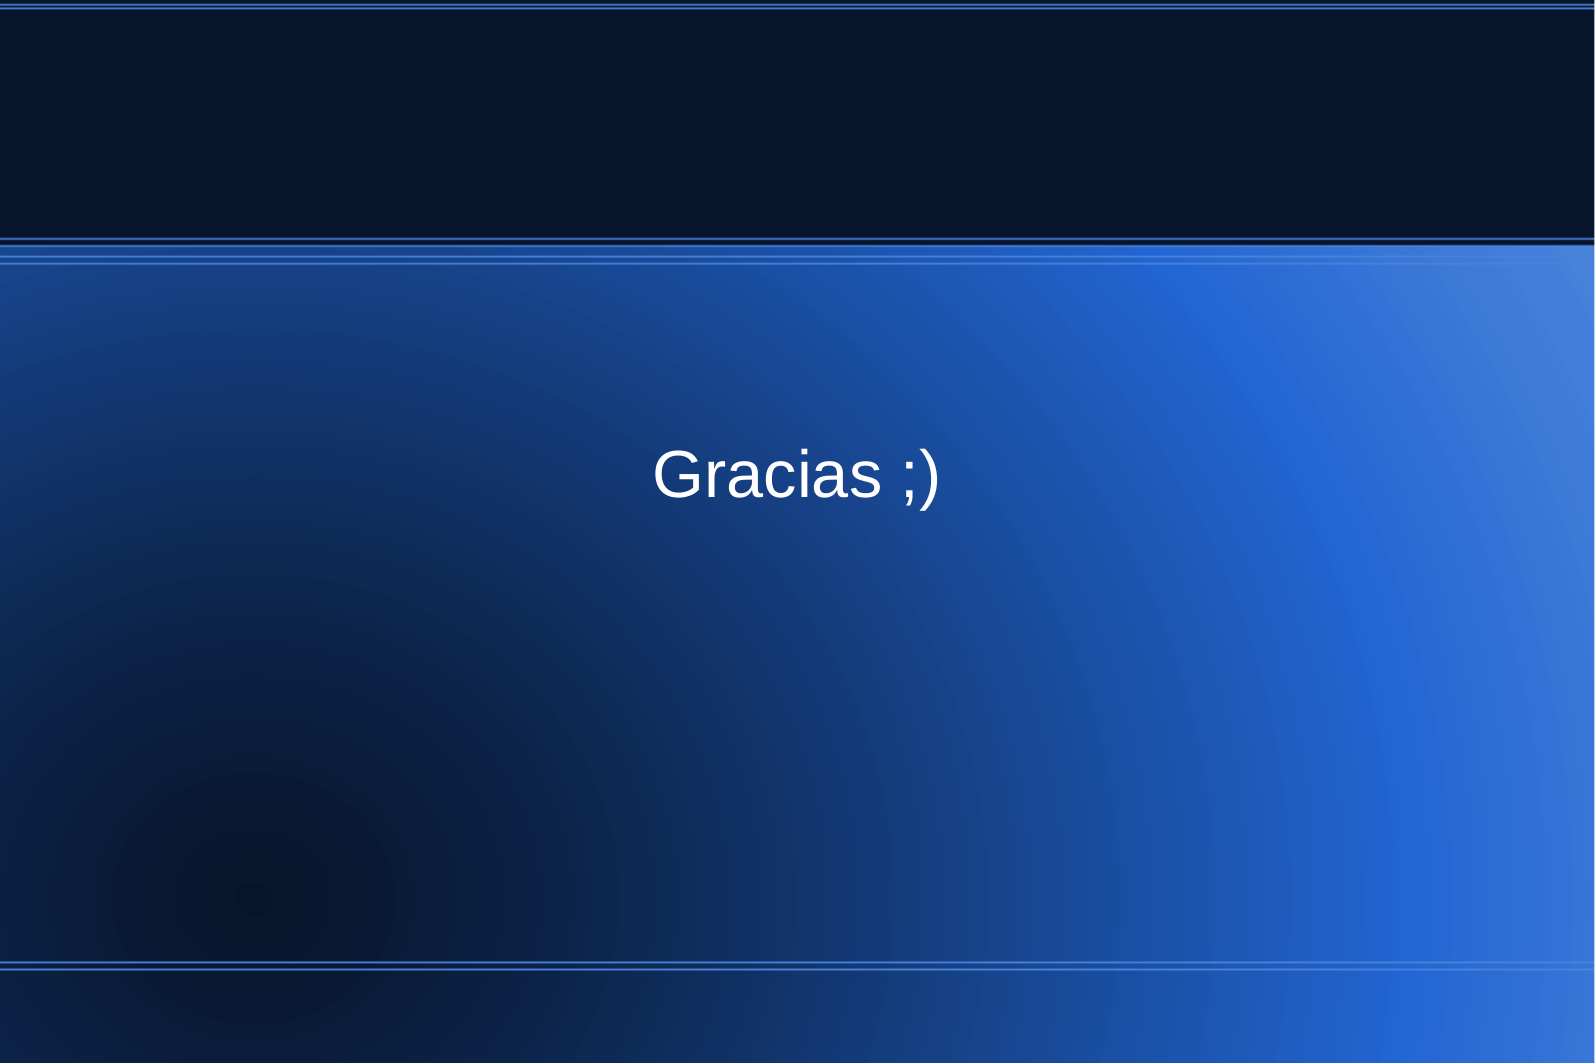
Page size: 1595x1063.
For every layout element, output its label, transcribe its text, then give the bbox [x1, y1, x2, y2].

picture [0, 0, 1595, 1063]
subtitle Gracias ;) [79, 42, 1515, 907]
